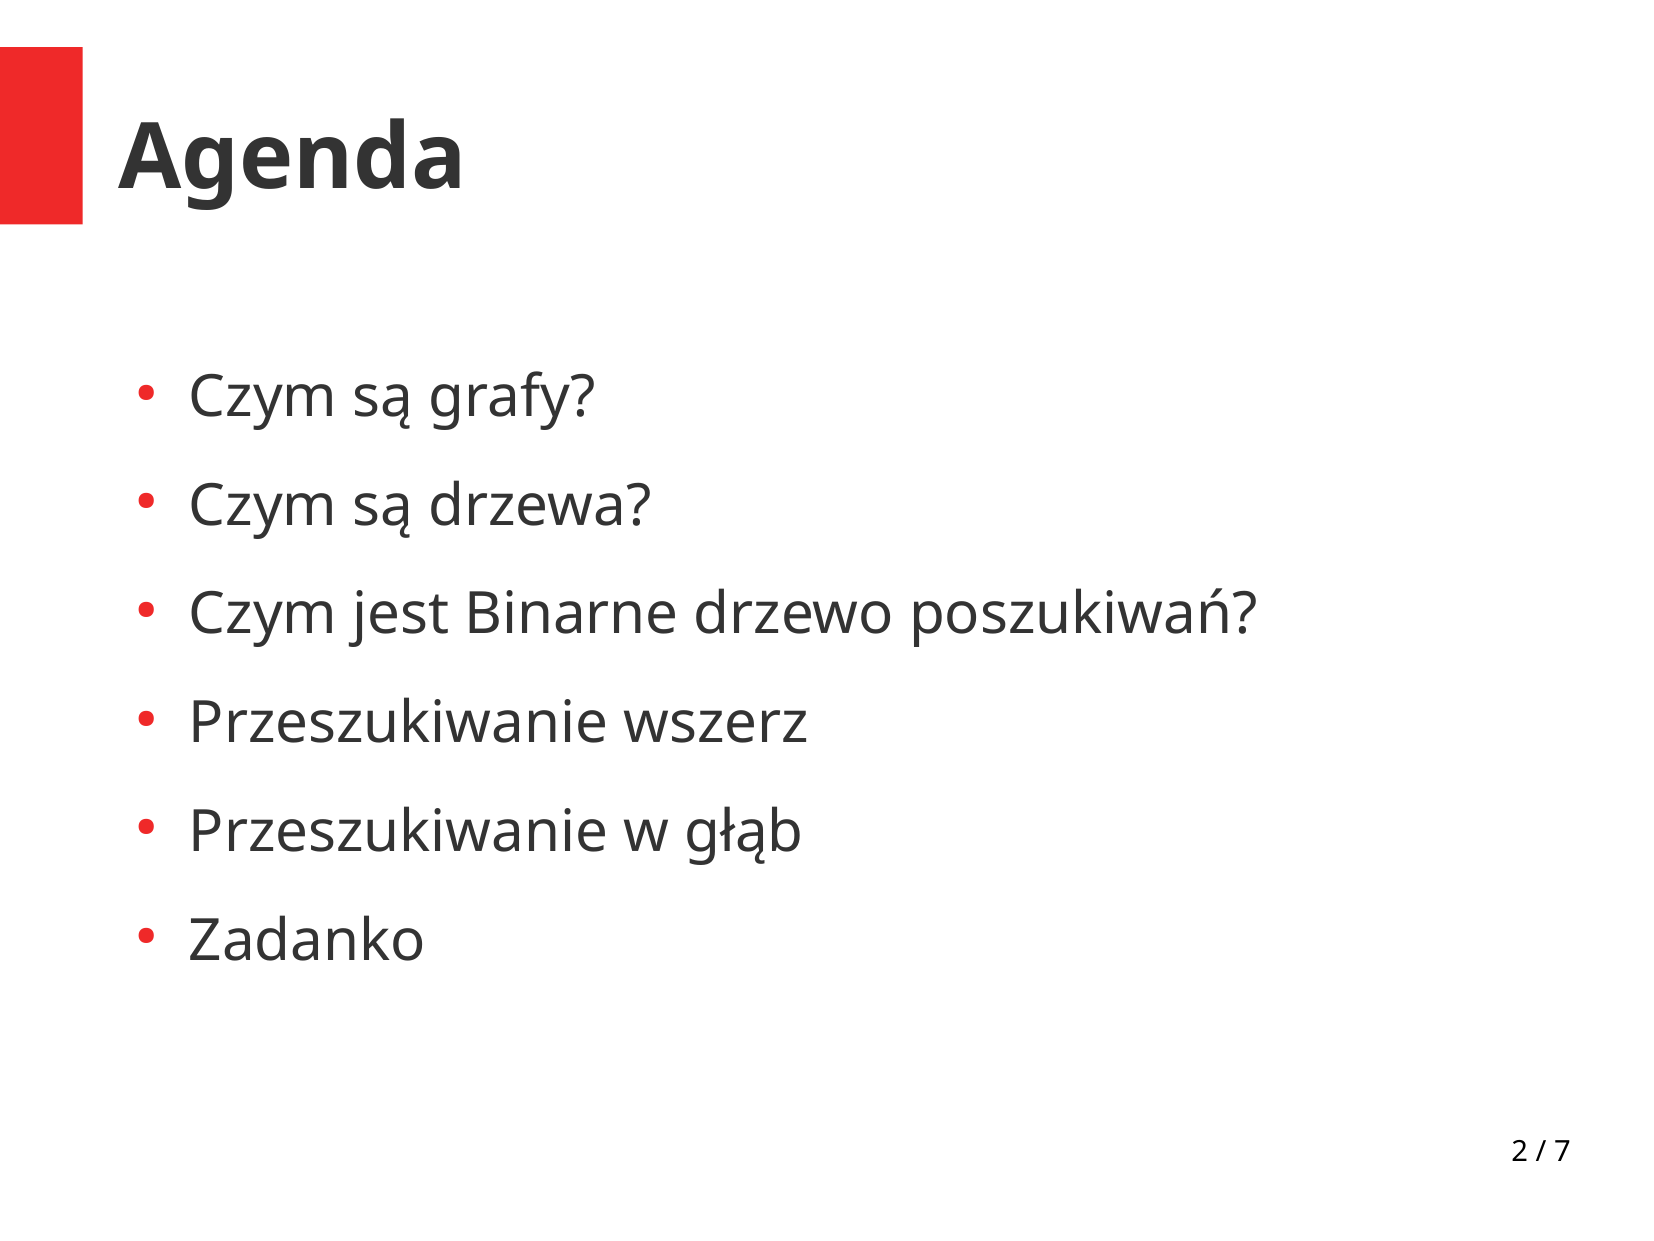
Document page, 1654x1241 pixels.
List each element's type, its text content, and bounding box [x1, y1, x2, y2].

title Agenda [118, 49, 1571, 257]
list Czym są grafy? Czym są drzewa? Czym jest Binarne drzewo poszukiwań? Przeszukiwanie wszerz Przeszukiwanie w głąb Zadanko [118, 354, 1536, 1074]
